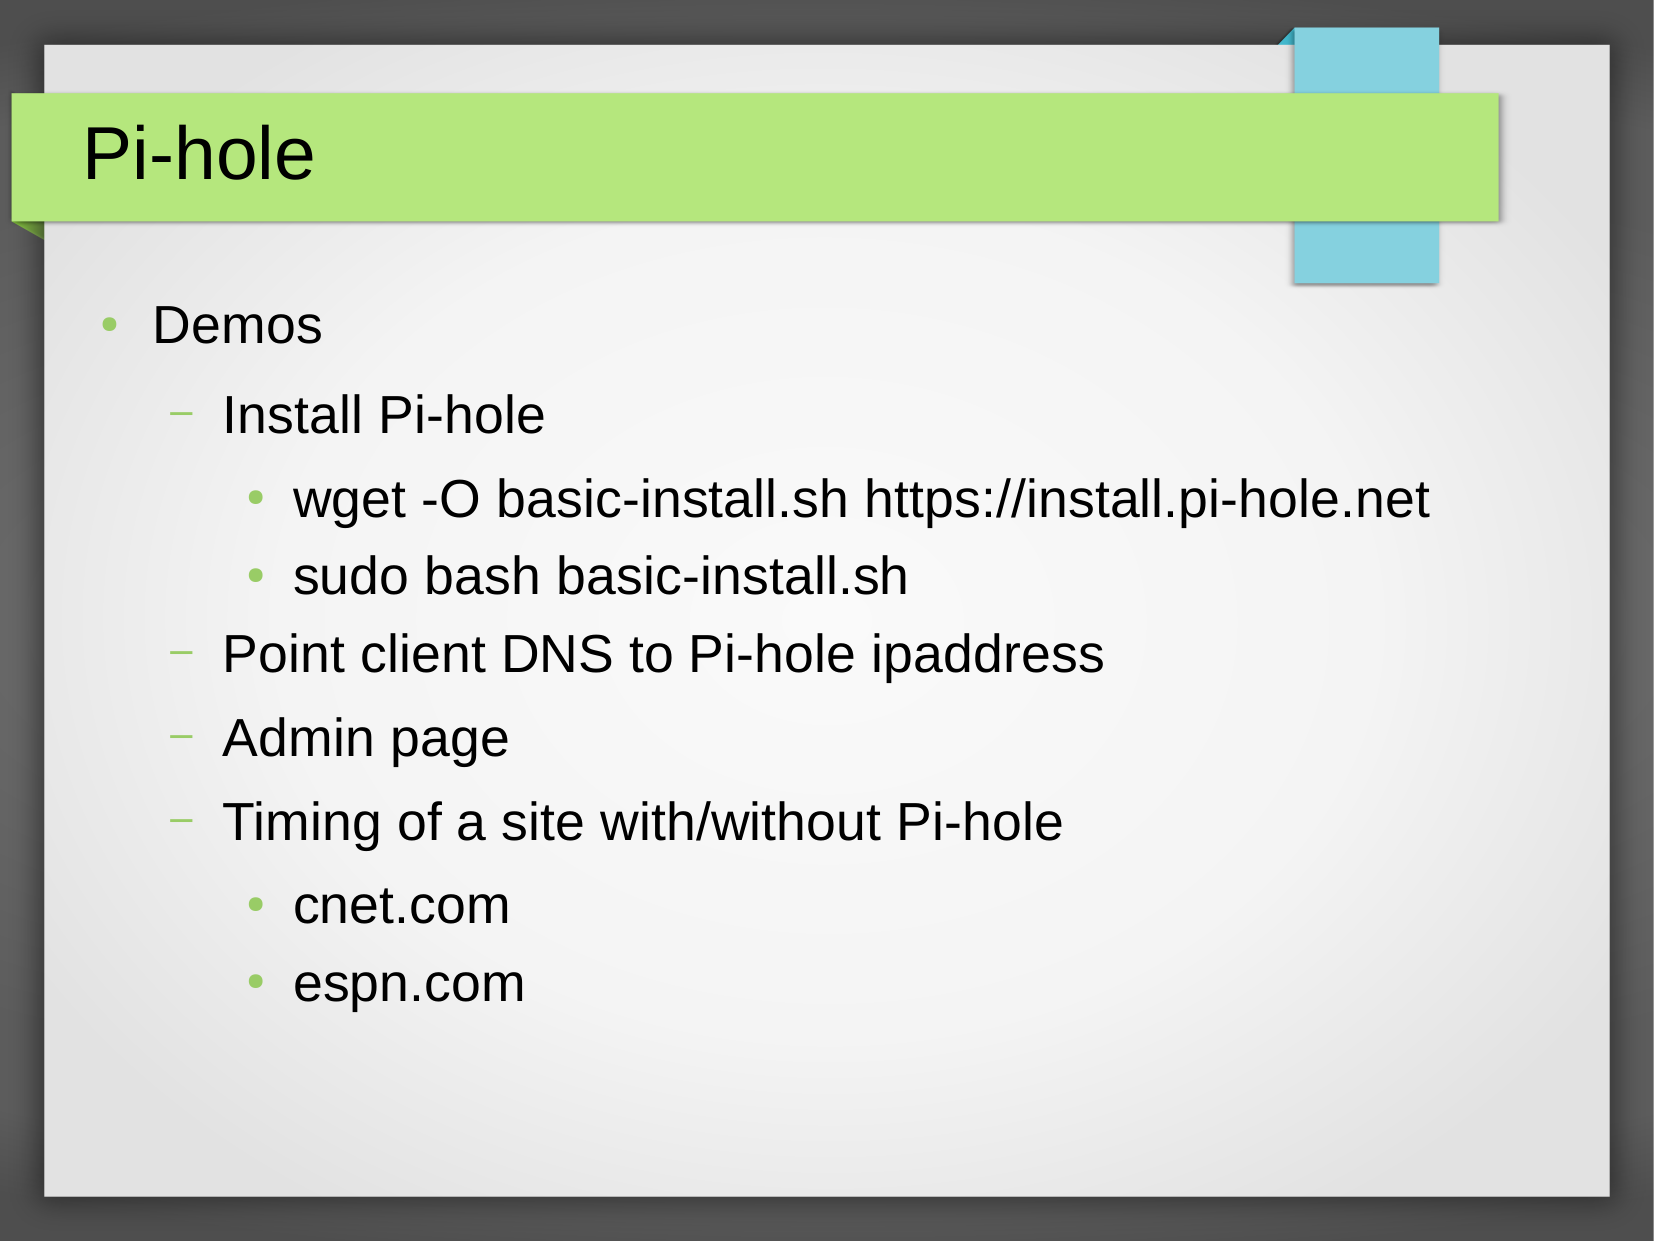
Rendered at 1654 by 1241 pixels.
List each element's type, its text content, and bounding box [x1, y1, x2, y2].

title Pi-hole [82, 94, 1264, 213]
picture [0, 0, 1654, 1241]
list Demos Install Pi-hole wget -O basic-install.sh https://install.pi-hole.net sudo bash basic-install.sh Point client DNS to Pi-hole ipaddress Admin page Timing of a site with/without Pi-hole cnet.com espn.com [82, 295, 1571, 1015]
